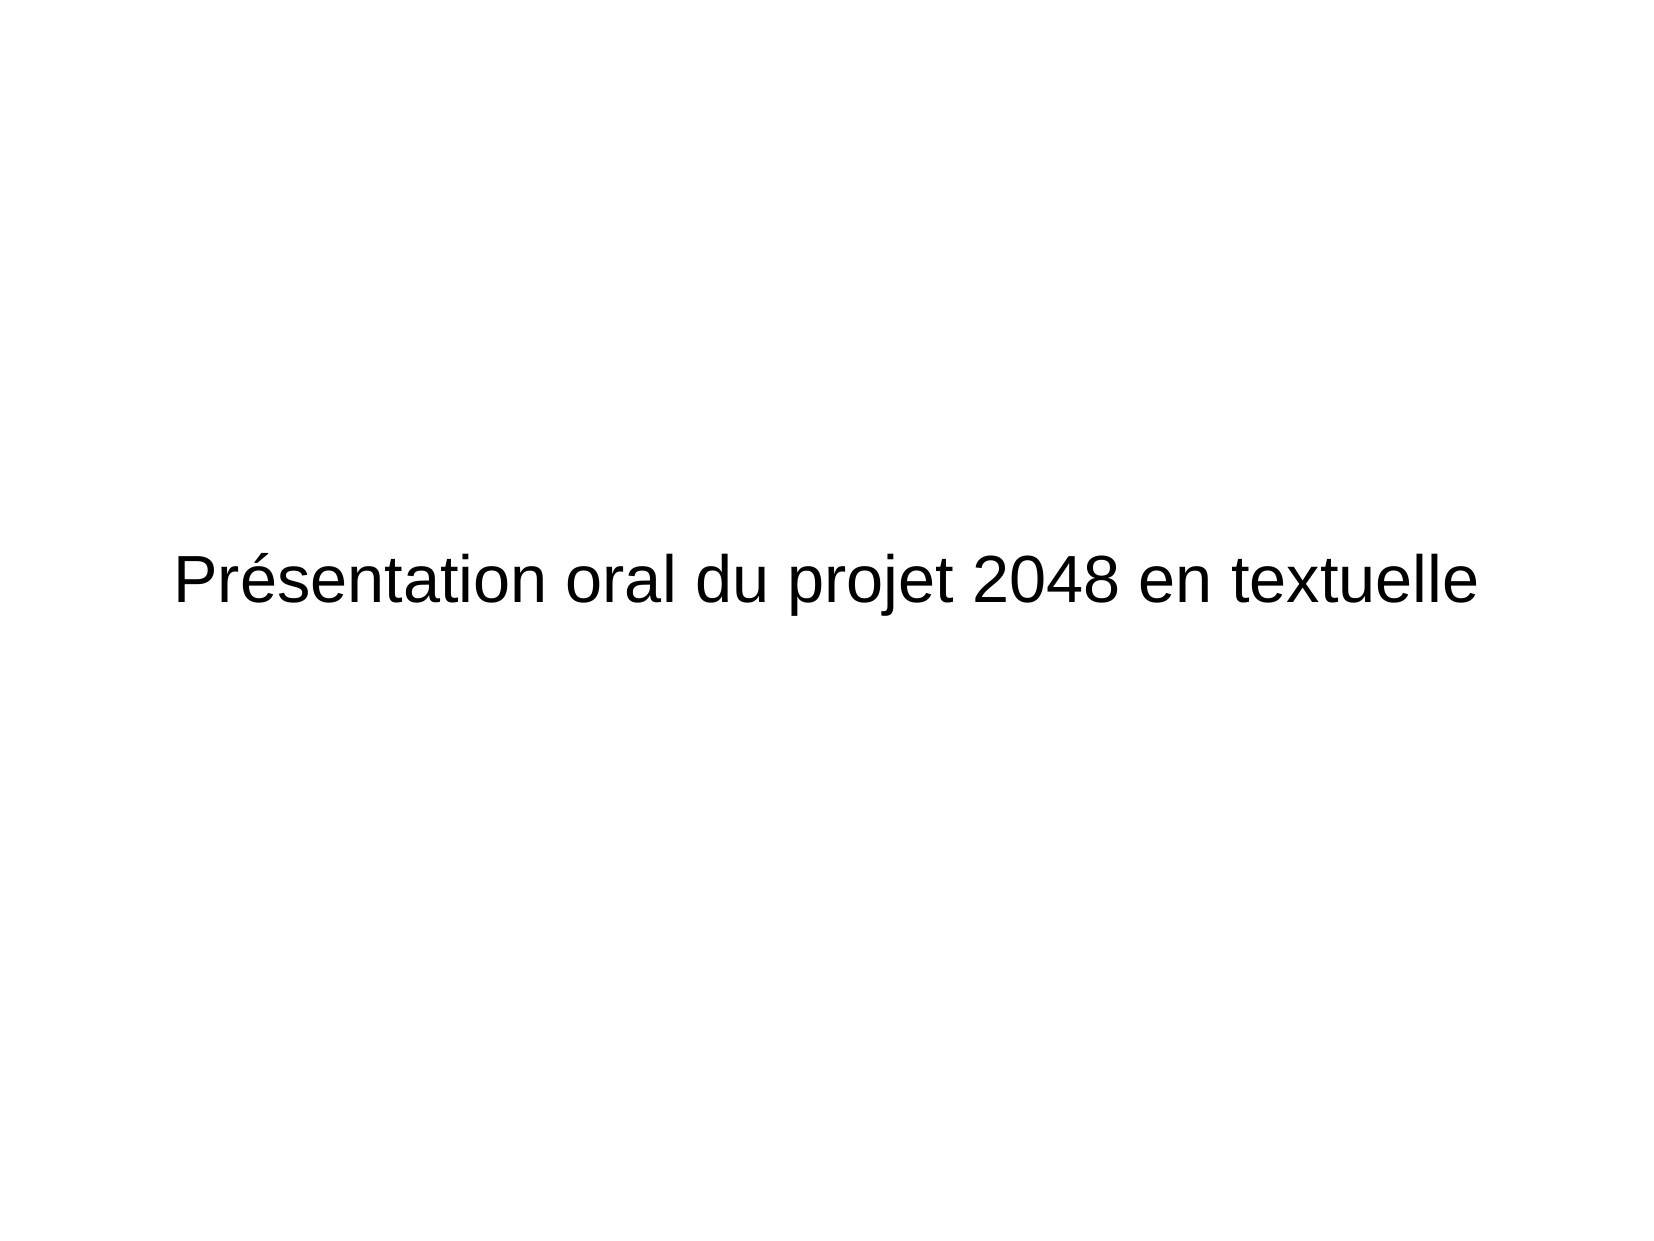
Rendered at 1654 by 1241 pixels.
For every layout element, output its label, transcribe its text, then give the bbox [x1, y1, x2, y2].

subtitle Présentation oral du projet 2048 en textuelle [82, 49, 1571, 1109]
